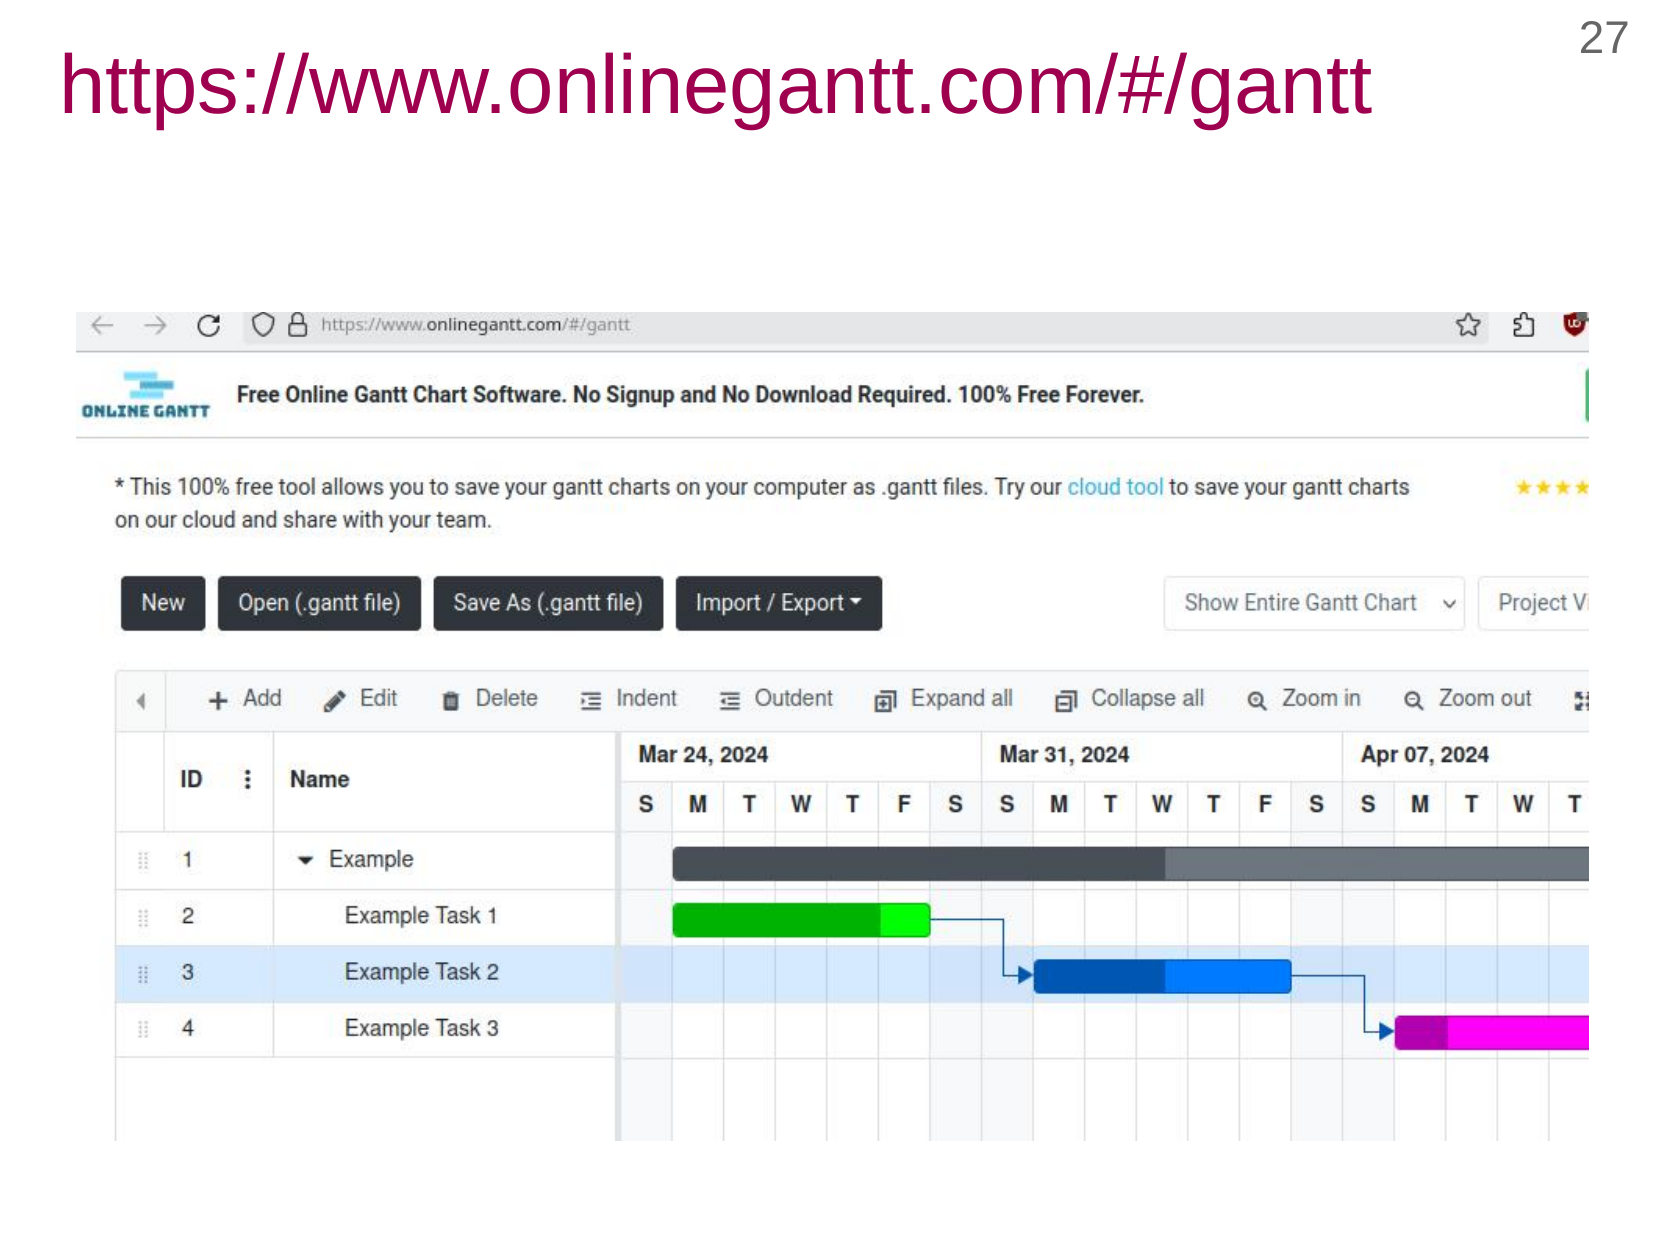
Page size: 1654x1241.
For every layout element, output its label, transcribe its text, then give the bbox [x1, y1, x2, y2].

title https://www.onlinegantt.com/#/gantt [59, 29, 1595, 148]
picture [76, 312, 1589, 1141]
